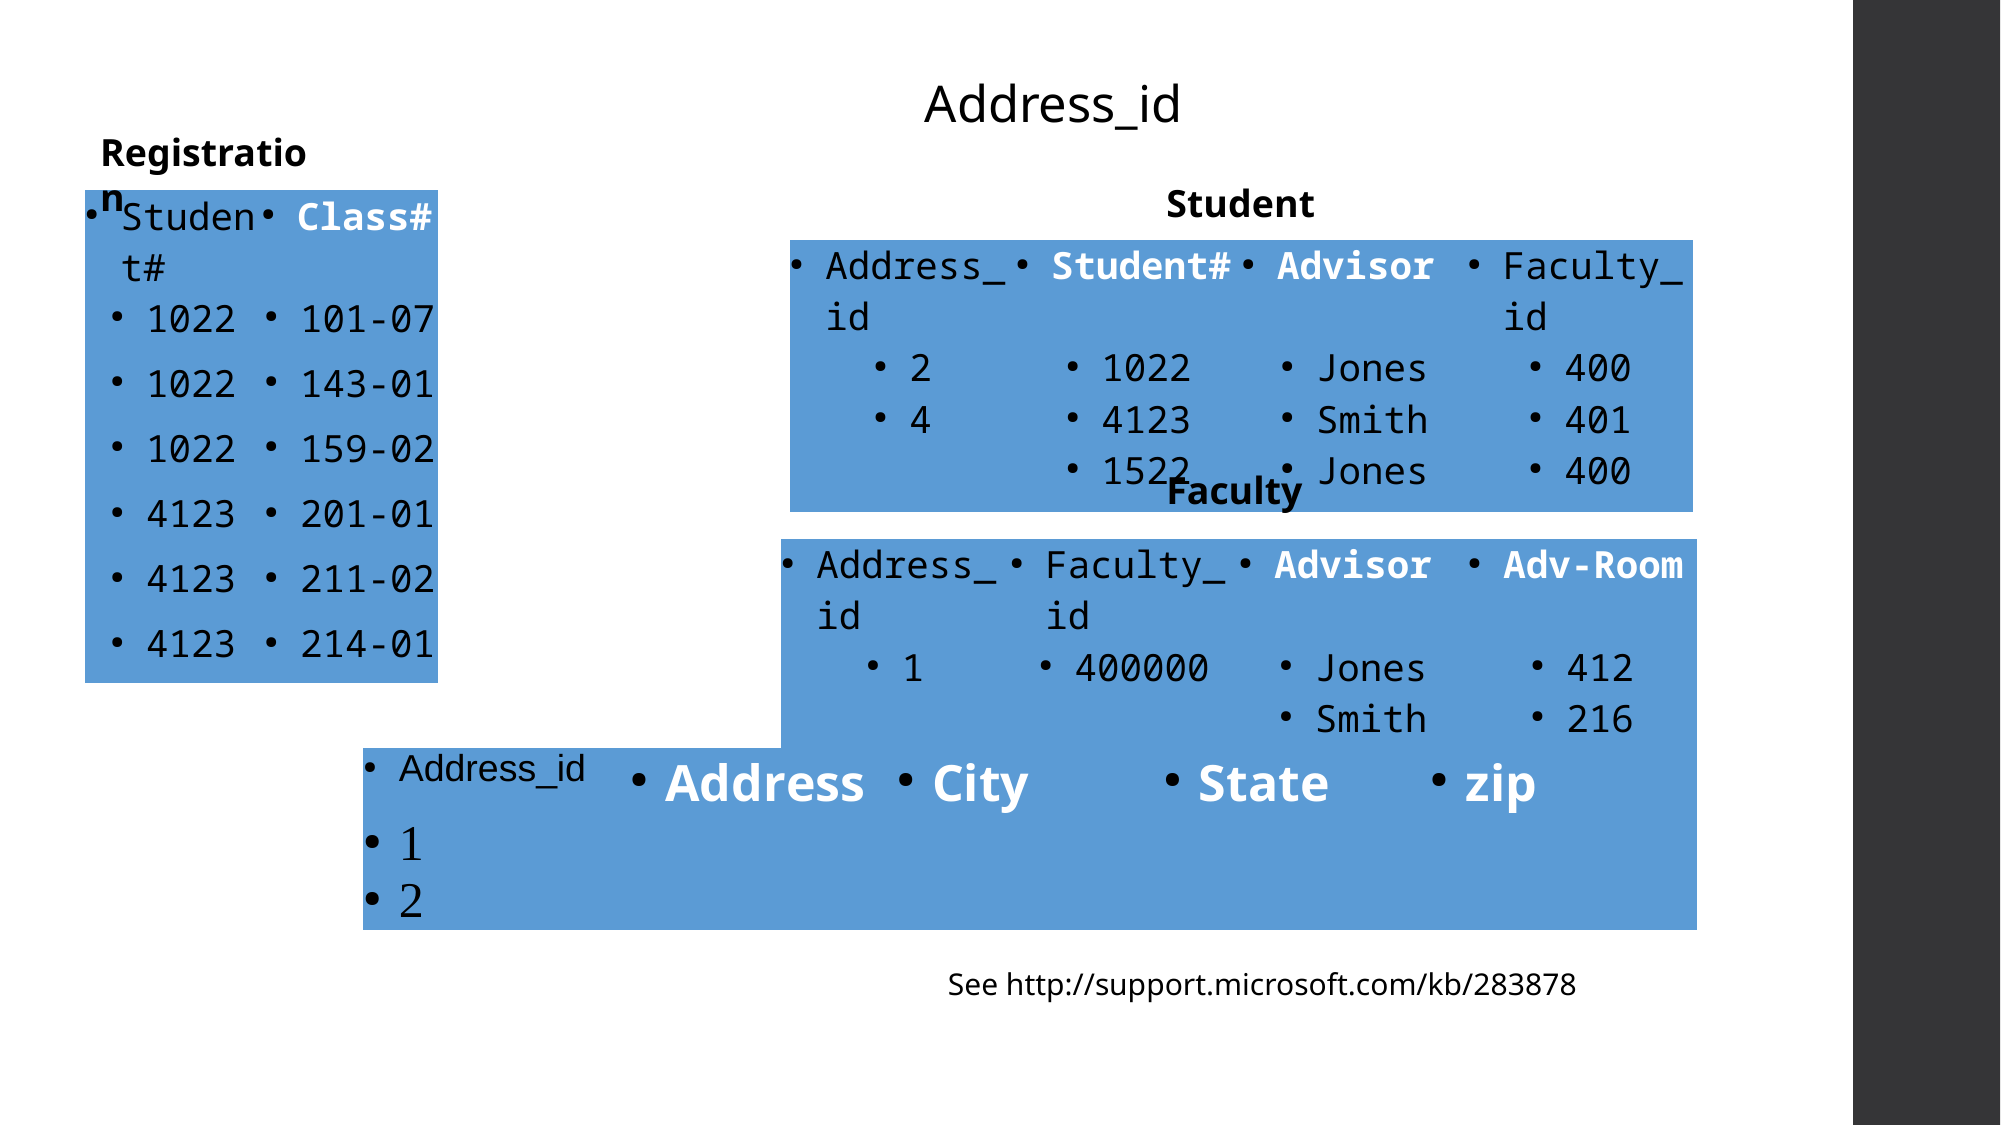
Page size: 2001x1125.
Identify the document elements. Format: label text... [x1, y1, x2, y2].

table_cell 201-01 [262, 488, 438, 553]
table_cell [630, 816, 897, 873]
table_cell [790, 444, 1016, 512]
table_cell 101-07 [262, 292, 438, 357]
table_cell 1022 [85, 292, 262, 357]
table_header Adv-Room [1468, 539, 1697, 641]
table_cell 1022 [1016, 342, 1242, 393]
table_cell [897, 816, 1164, 873]
table_cell 211-02 [262, 553, 438, 618]
table_header State [1164, 748, 1430, 816]
table_cell 214-01 [262, 618, 438, 683]
table_header Student# [85, 190, 262, 292]
text_box Faculty [1151, 452, 1403, 528]
table_cell [1430, 873, 1697, 930]
table_header Address_id [363, 748, 630, 816]
table_header Address [630, 748, 897, 816]
table_cell 1522 [1016, 444, 1242, 512]
table_header Address_id [790, 240, 1016, 342]
table_cell 401 [1467, 393, 1693, 444]
table_cell 143-01 [262, 357, 438, 423]
table_cell 2 [790, 342, 1016, 393]
table_cell [1430, 816, 1697, 873]
table_cell [1164, 816, 1430, 873]
table_header Student# [1016, 240, 1242, 342]
table_cell 4123 [85, 618, 262, 683]
table_cell 1 [781, 641, 1010, 692]
text_box Student [1151, 164, 1403, 240]
table_header Faculty_id [1467, 240, 1693, 342]
table_cell Jones [1239, 641, 1468, 692]
table_cell [1010, 692, 1239, 748]
table_cell 400 [1467, 444, 1693, 512]
table_cell Smith [1239, 692, 1468, 748]
table_header Advisor [1239, 539, 1468, 641]
table_header Faculty_id [1010, 539, 1239, 641]
table_cell 159-02 [262, 423, 438, 488]
table_cell 216 [1468, 692, 1697, 748]
table_cell Jones [1242, 444, 1467, 512]
text_box See http://support.microsoft.com/kb/283878 [932, 950, 1598, 1026]
table_cell 4123 [1016, 393, 1242, 444]
table_cell [781, 692, 1010, 748]
text_box Address_id [910, 57, 1281, 133]
table_cell 1022 [85, 423, 262, 488]
table_cell [897, 873, 1164, 930]
table_cell 4123 [85, 553, 262, 618]
table_cell 400 [1467, 342, 1693, 393]
table_header Address_id [781, 539, 1010, 641]
table_cell 4123 [85, 488, 262, 553]
text_box Registration [85, 114, 336, 190]
table_cell 412 [1468, 641, 1697, 692]
table_cell [1164, 873, 1430, 930]
table_cell [630, 873, 897, 930]
table_cell Smith [1242, 393, 1467, 444]
table_cell 1 [363, 816, 630, 873]
table_header Advisor [1242, 240, 1467, 342]
table_cell Jones [1242, 342, 1467, 393]
table_cell 400000 [1010, 641, 1239, 692]
table_header Class# [262, 190, 438, 292]
table_header City [897, 748, 1164, 816]
table_cell 1022 [85, 357, 262, 423]
table_cell 2 [363, 873, 630, 930]
table_cell 4 [790, 393, 1016, 444]
table_header zip [1430, 748, 1697, 816]
